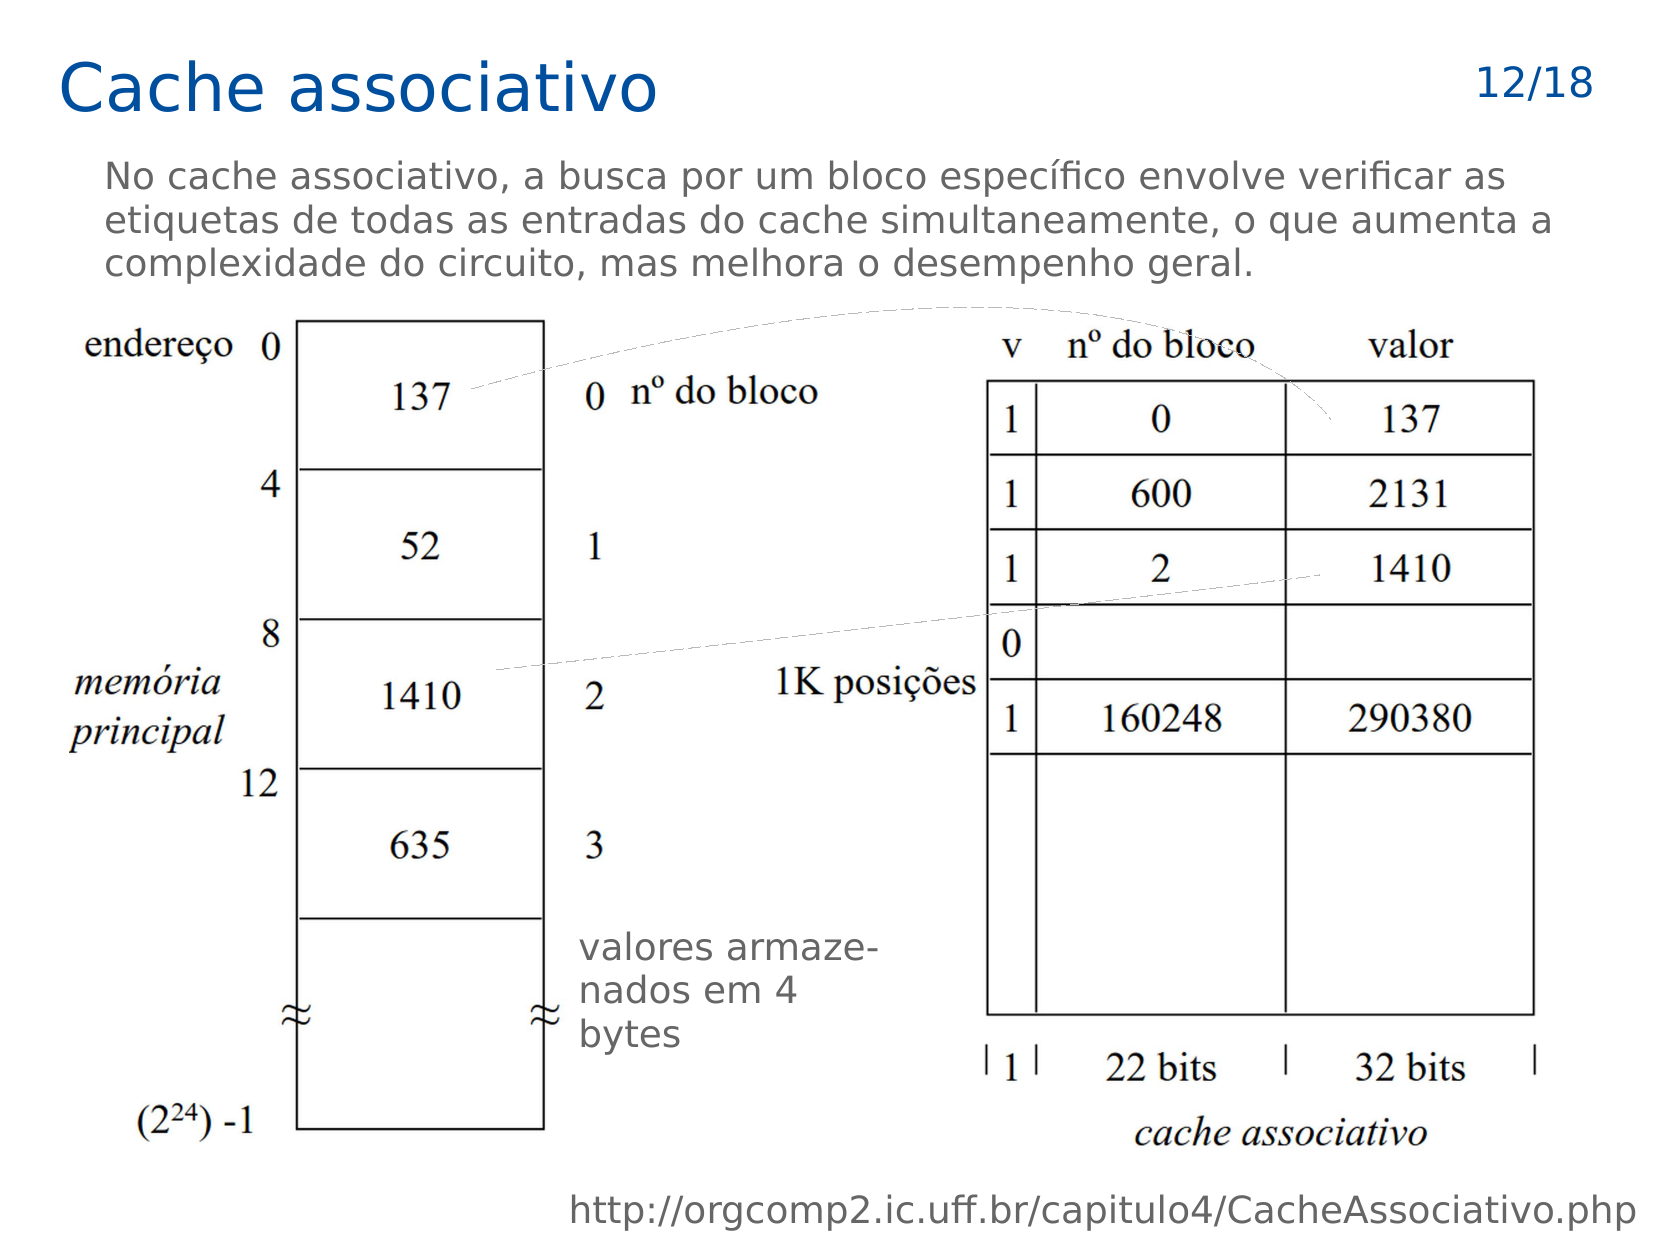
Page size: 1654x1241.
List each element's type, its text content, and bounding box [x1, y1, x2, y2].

text_box http://orgcomp2.ic.uff.br/capitulo4/CacheAssociativo.php [401, 1181, 1654, 1241]
text_box No cache associativo, a busca por um bloco específico envolve verificar as etiquetas de todas as entradas do cache simultaneamente, o que aumenta a complexidade do circuito, mas melhora o desempenho geral. [89, 147, 1625, 294]
picture [69, 309, 1542, 1152]
title Cache associativo [59, 29, 1625, 148]
text_box valores armaze-nados em 4 bytes [563, 918, 908, 1098]
